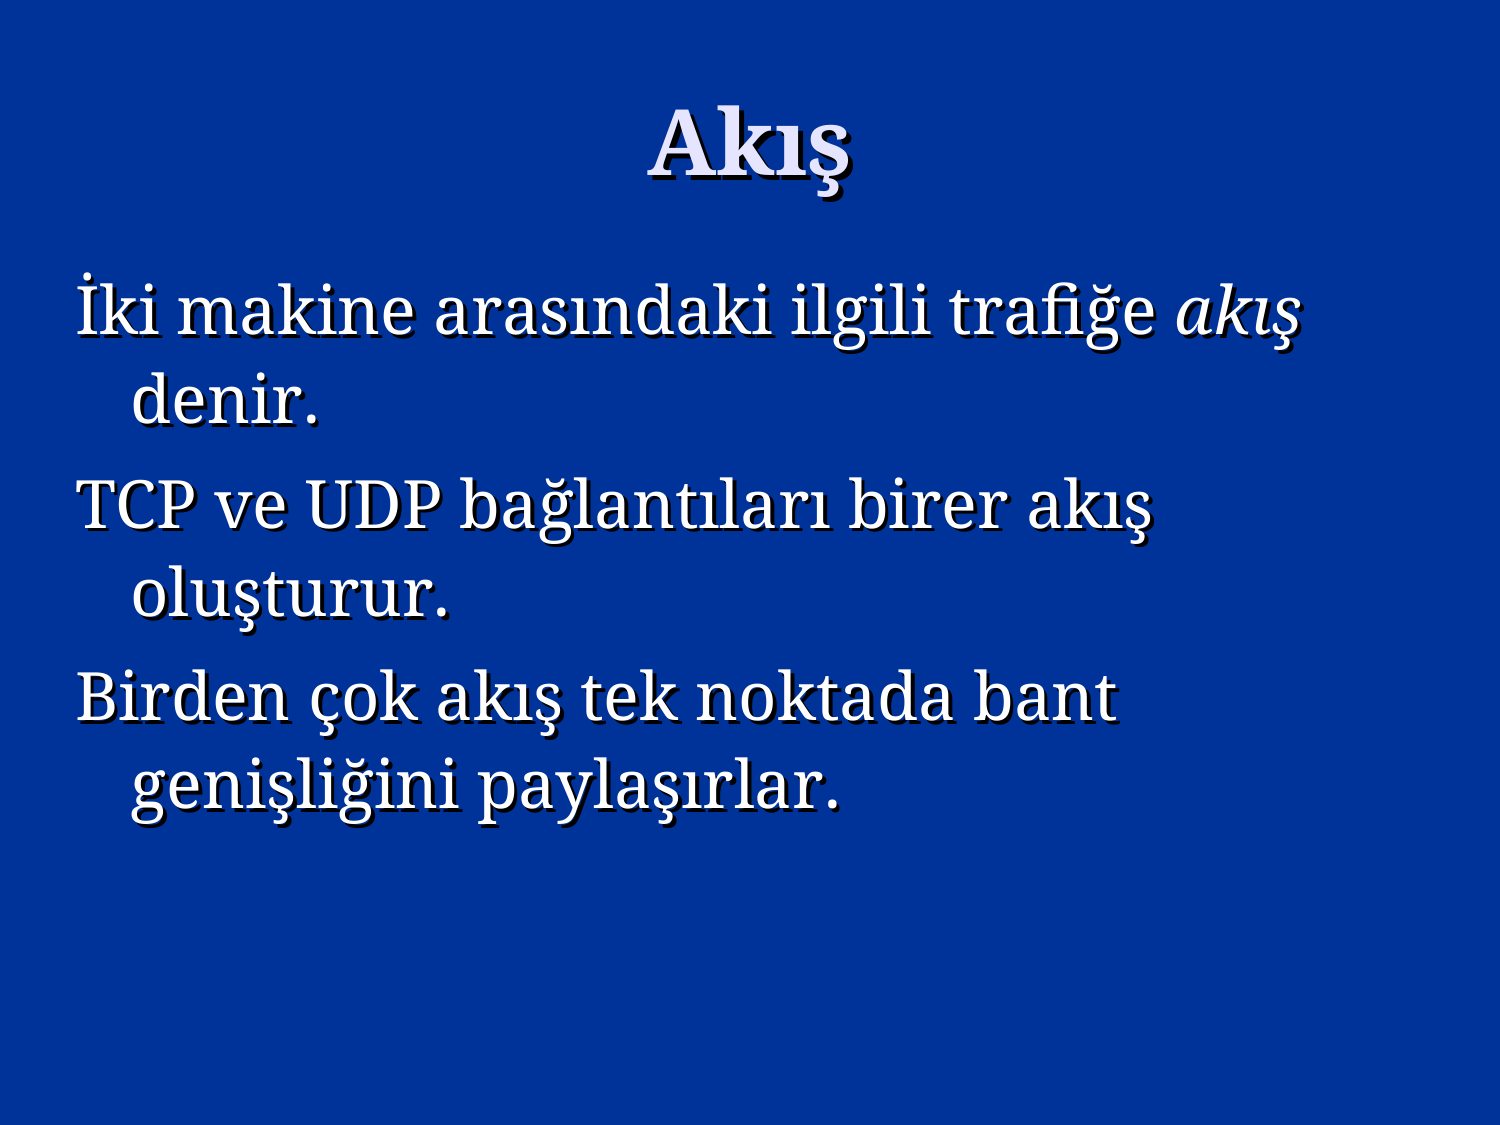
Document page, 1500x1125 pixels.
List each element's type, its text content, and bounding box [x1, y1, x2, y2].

title Akış [75, 44, 1426, 233]
list İki makine arasındaki ilgili trafiğe akış denir. TCP ve UDP bağlantıları birer akış oluşturur. Birden çok akış tek noktada bant genişliğini paylaşırlar. [75, 263, 1426, 1006]
